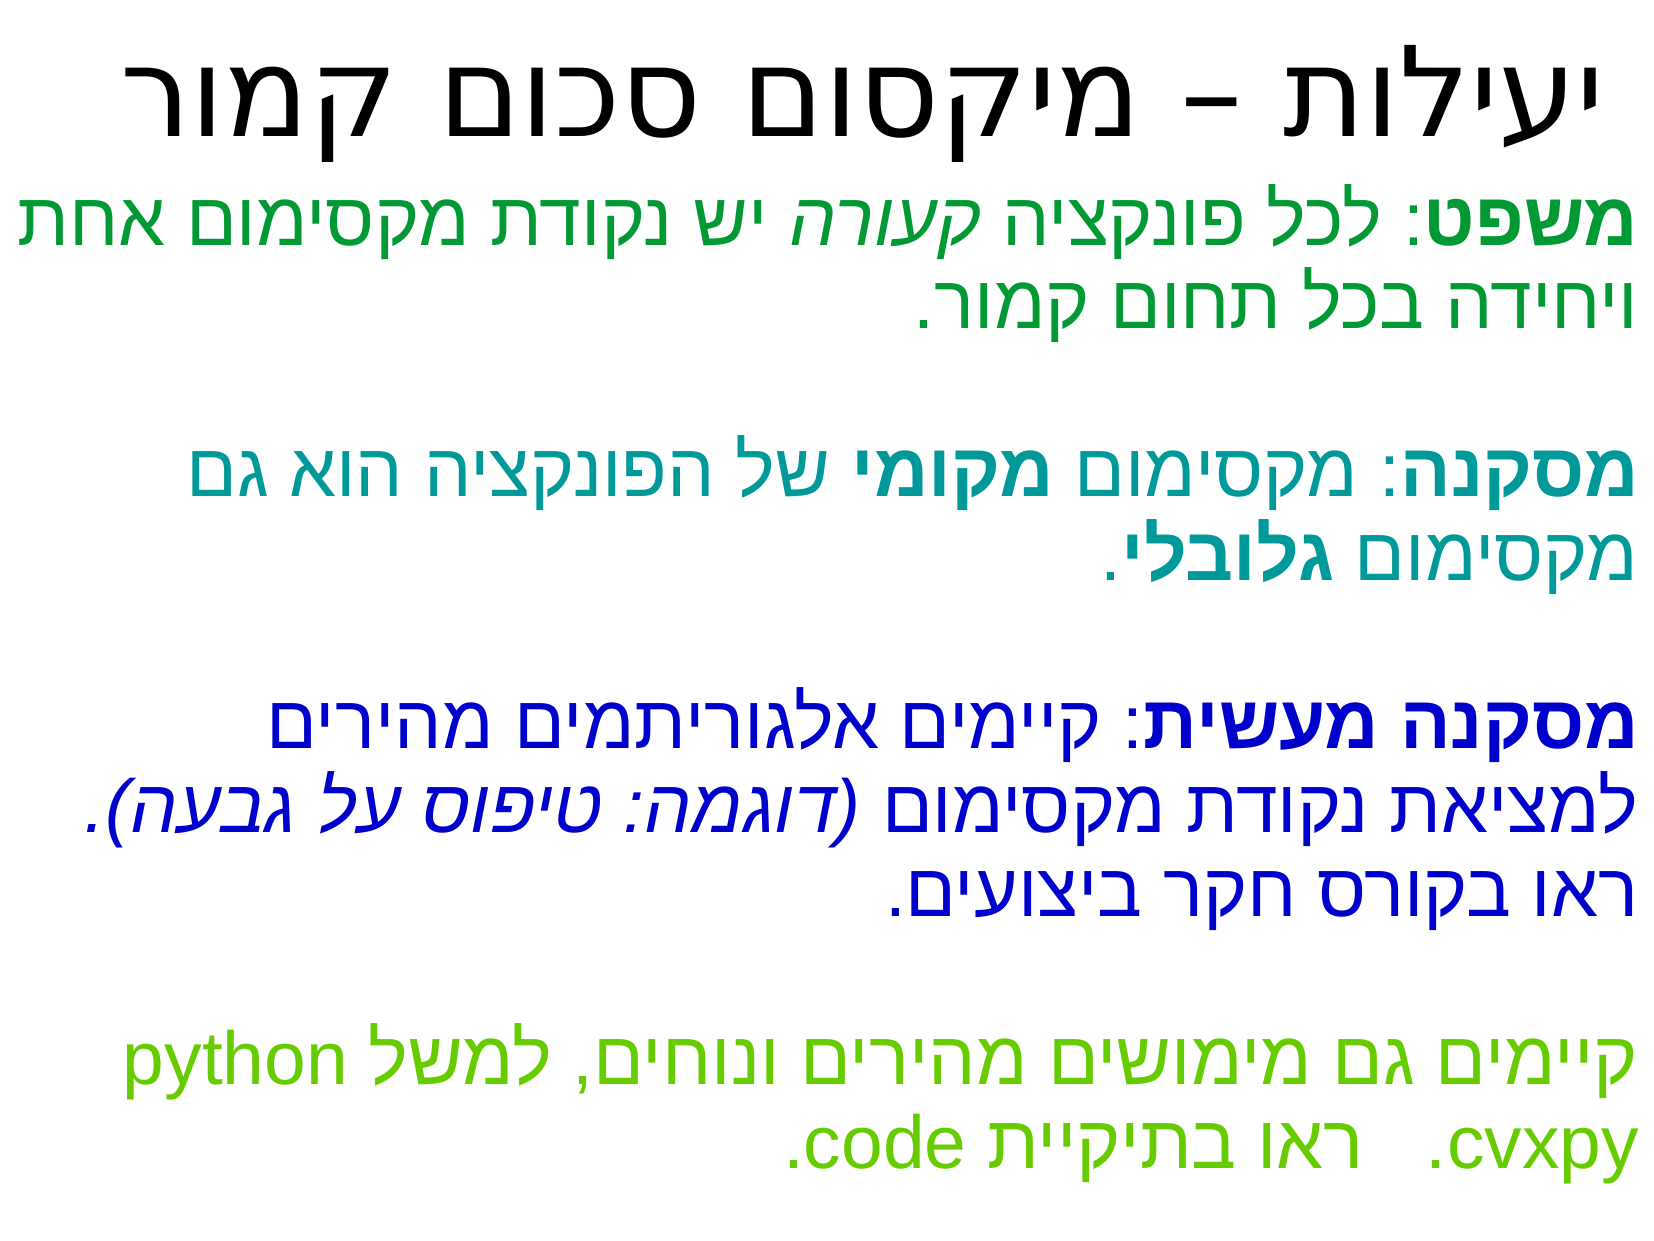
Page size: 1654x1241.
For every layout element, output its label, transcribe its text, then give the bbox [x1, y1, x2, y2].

title יעילות – מיקסום סכום קמור [30, 7, 1654, 166]
text_box משפט: לכל פונקציה קעורה יש נקודת מקסימום אחת ויחידה בכל תחום קמור. מסקנה: מקסימום מקומי של הפונקציה הוא גם מקסימום גלובלי. מסקנה מעשית: קיימים אלגוריתמים מהירים למציאת נקודת מקסימום (דוגמה: טיפוס על גבעה). ראו בקורס חקר ביצועים. קיימים גם מימושים מהירים ונוחים, למשל python cvxpy. ראו בתיקיית code. [0, 169, 1654, 1241]
